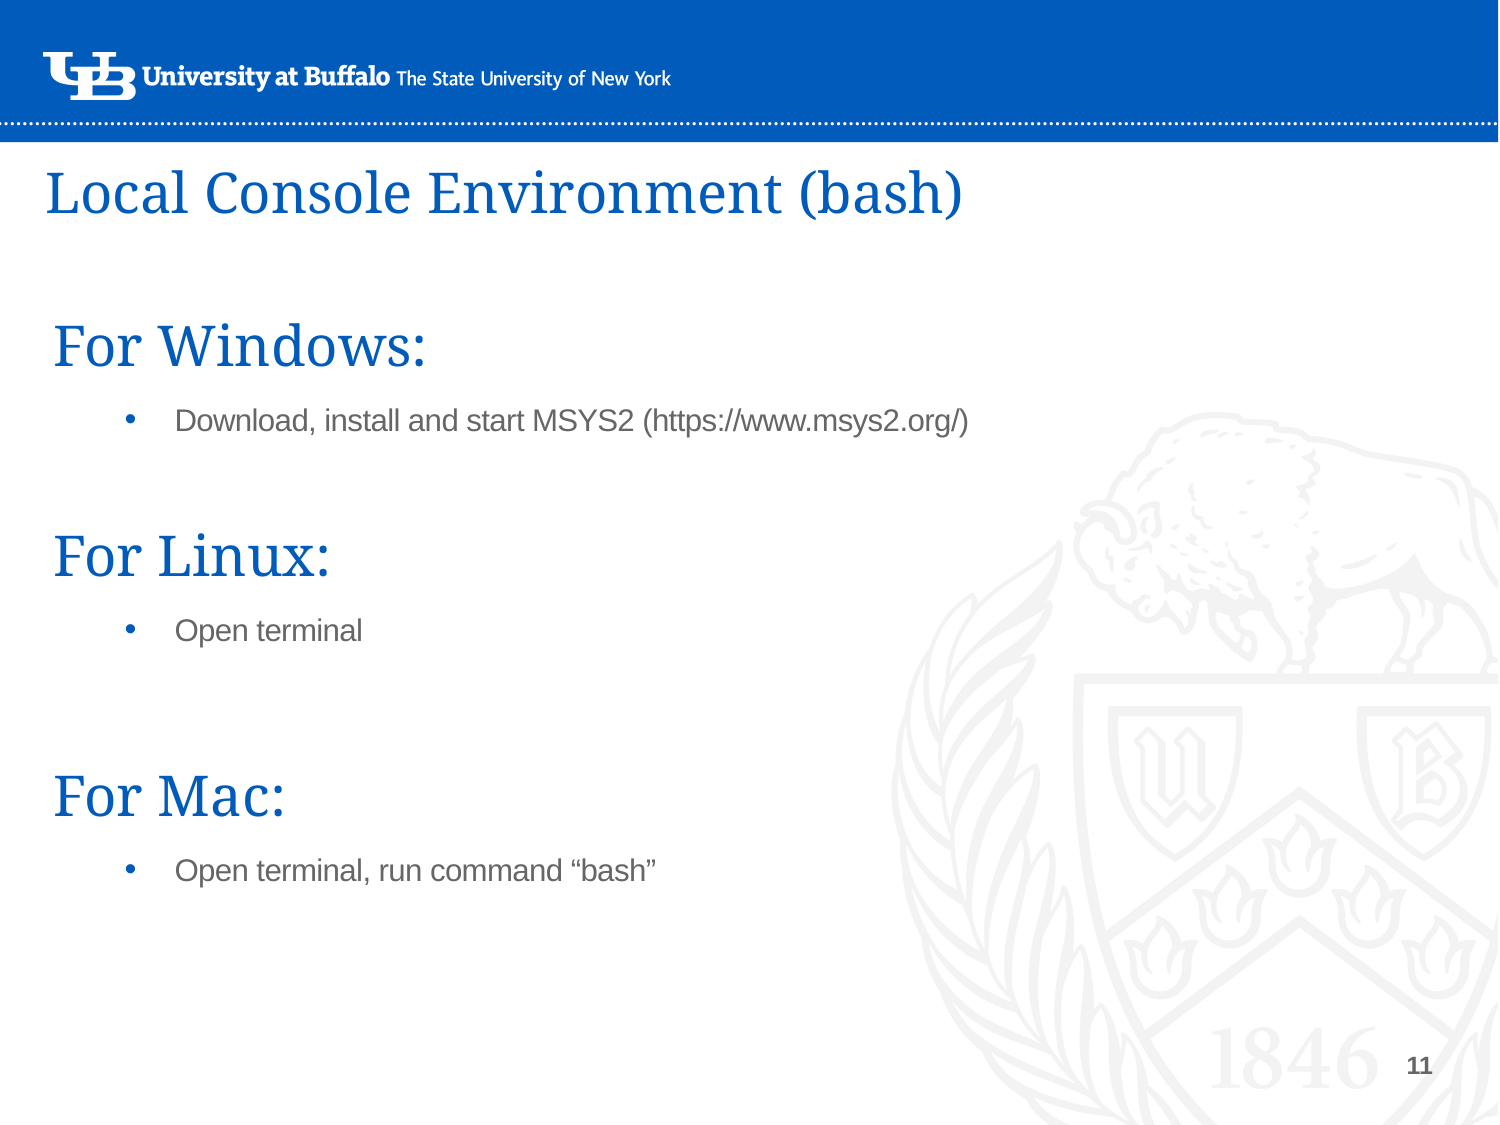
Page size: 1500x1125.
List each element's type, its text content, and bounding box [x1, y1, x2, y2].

list Download, install and start MSYS2 (https://www.msys2.org/) [88, 389, 1268, 486]
title Local Console Environment (bash) [30, 153, 1387, 232]
title For Linux: [38, 515, 1396, 595]
picture [0, 0, 1499, 1125]
list Open terminal [88, 599, 1268, 696]
title For Mac: [38, 755, 1396, 835]
title For Windows: [38, 306, 1396, 385]
list Open terminal, run command “bash” [88, 839, 1268, 936]
